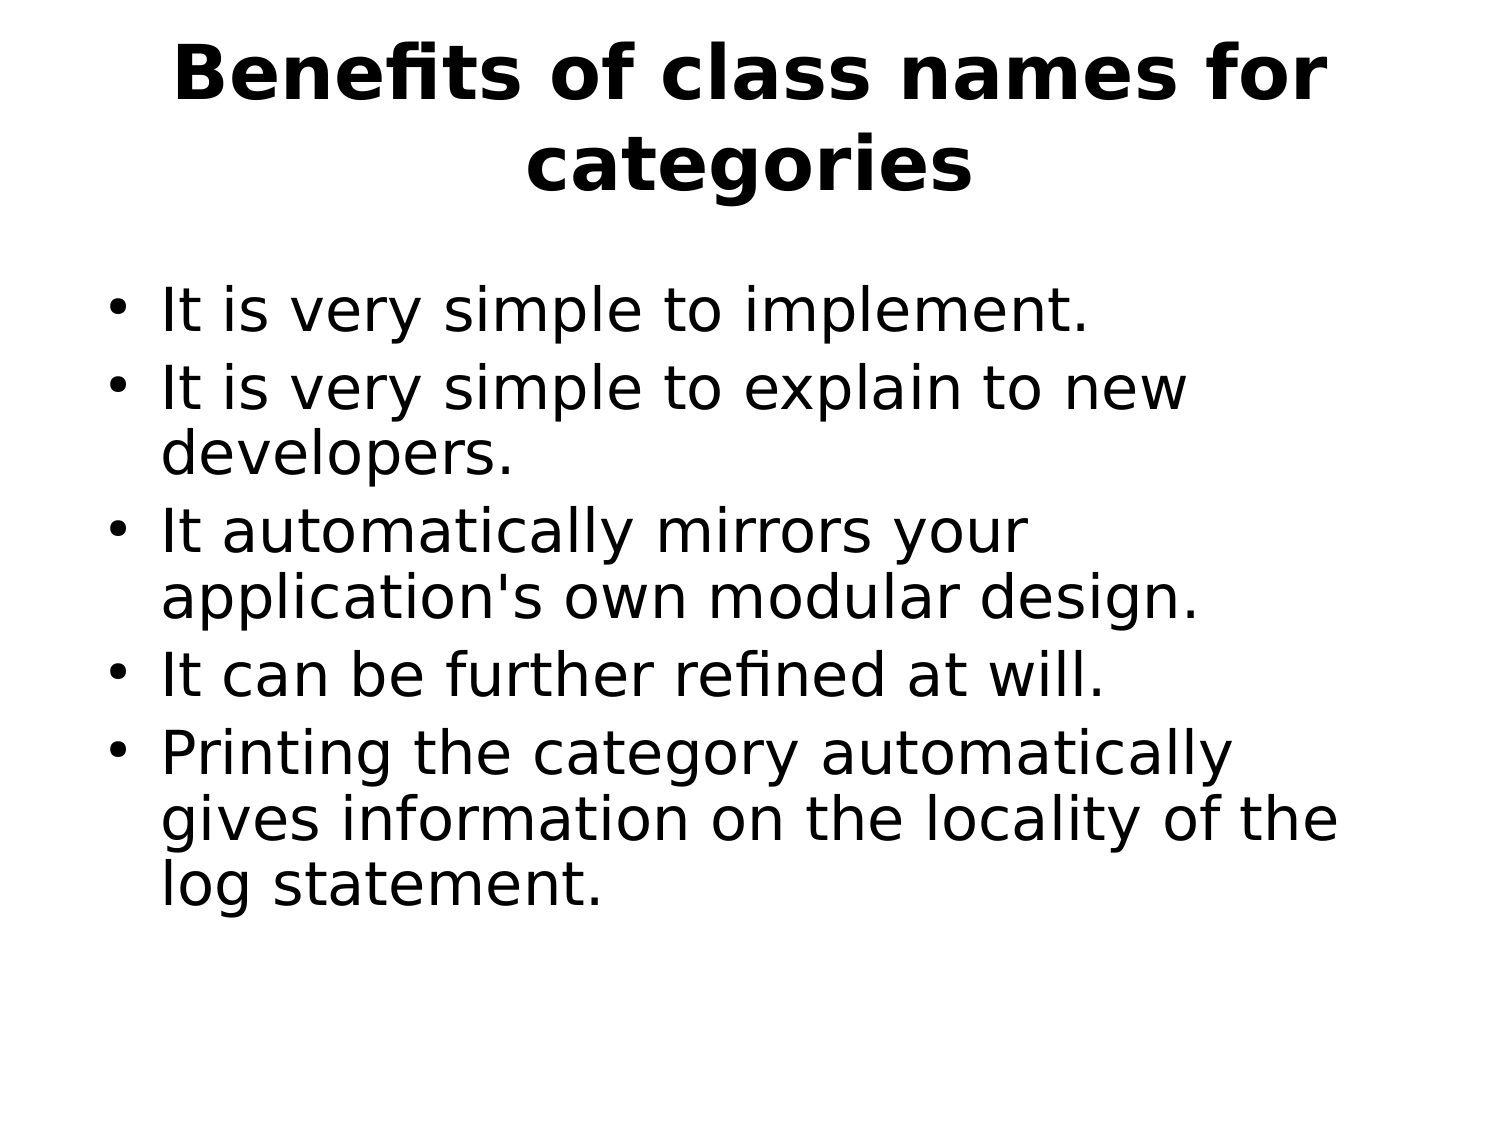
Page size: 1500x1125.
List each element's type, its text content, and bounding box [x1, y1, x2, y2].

title Benefits of class names for categories [75, 44, 1425, 213]
list It is very simple to implement. It is very simple to explain to new developers. It automatically mirrors your application's own modular design. It can be further refined at will. Printing the category automatically gives information on the locality of the log statement. [75, 271, 1395, 1075]
